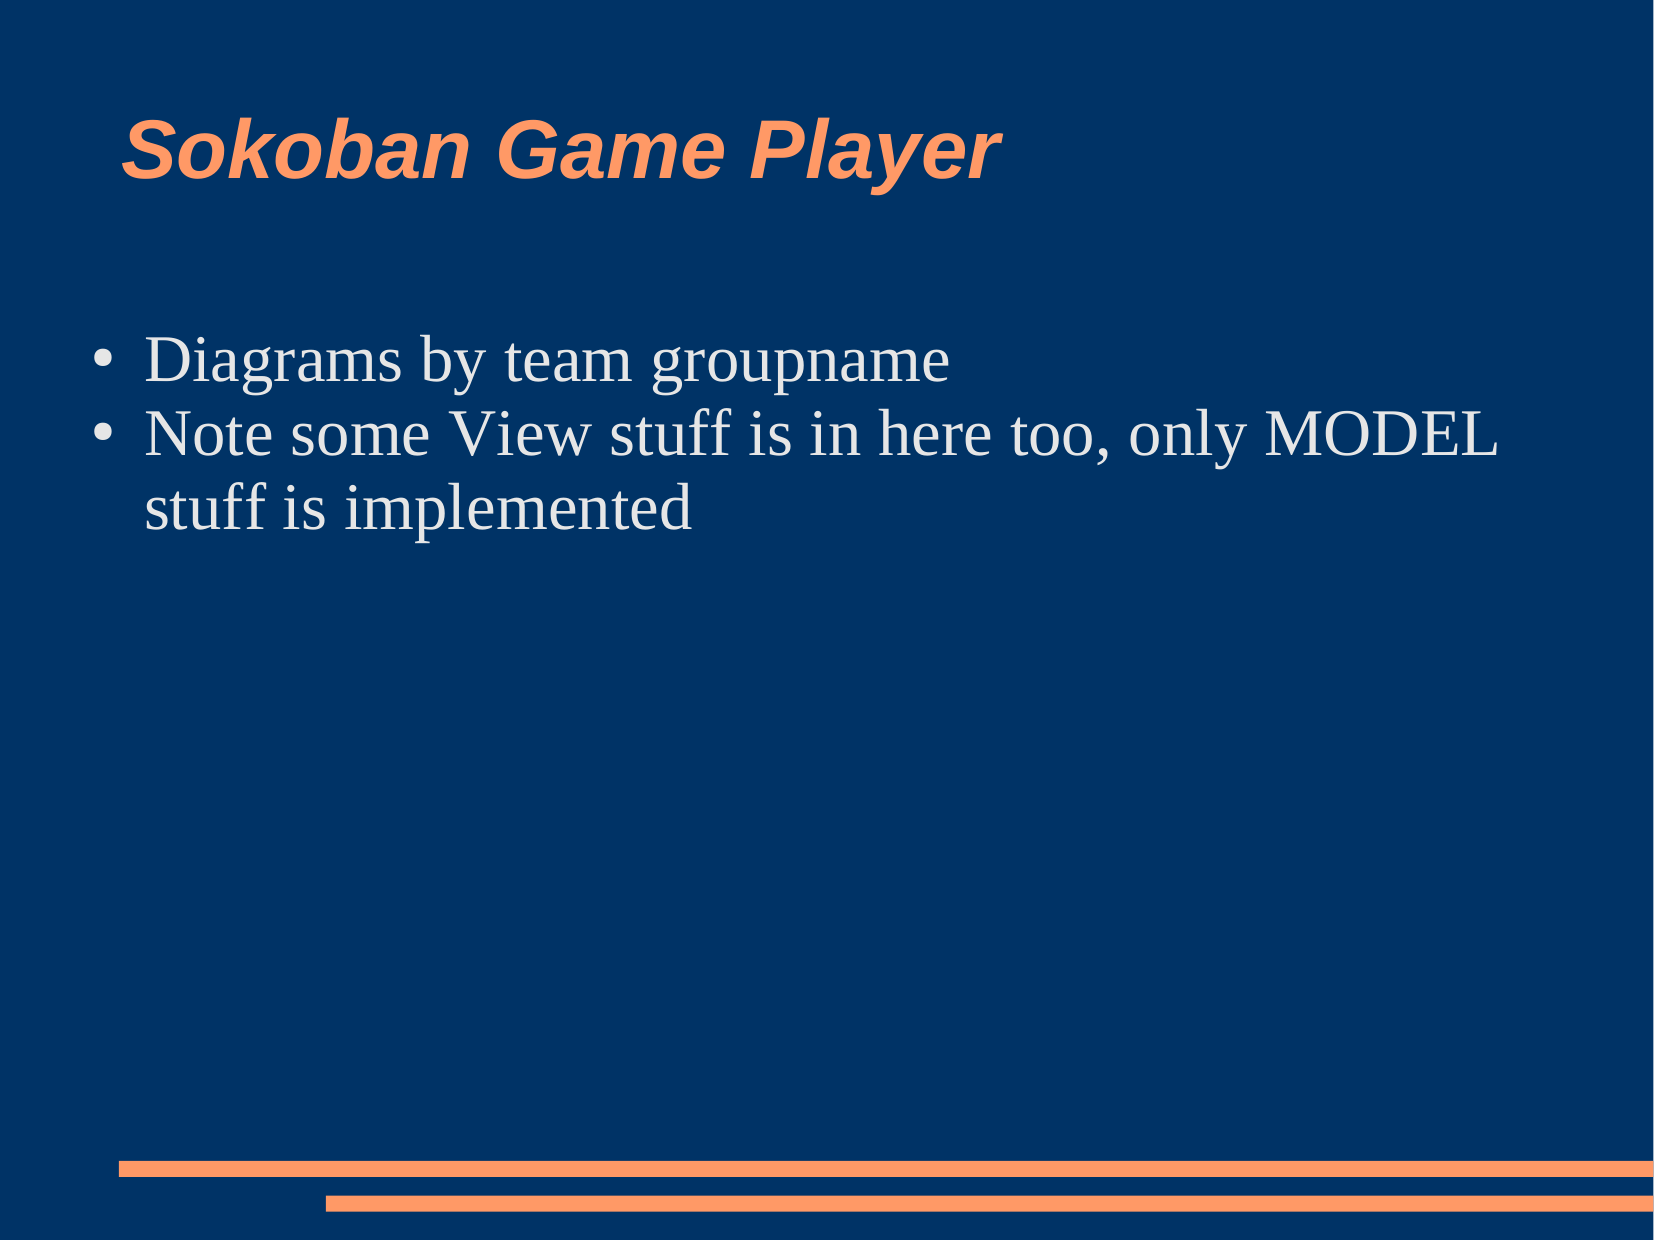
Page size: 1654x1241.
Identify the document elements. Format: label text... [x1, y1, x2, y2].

title Sokoban Game Player [121, 46, 1534, 254]
list Diagrams by team groupname Note some View stuff is in here too, only MODEL stuff is implemented [55, 322, 1627, 1132]
